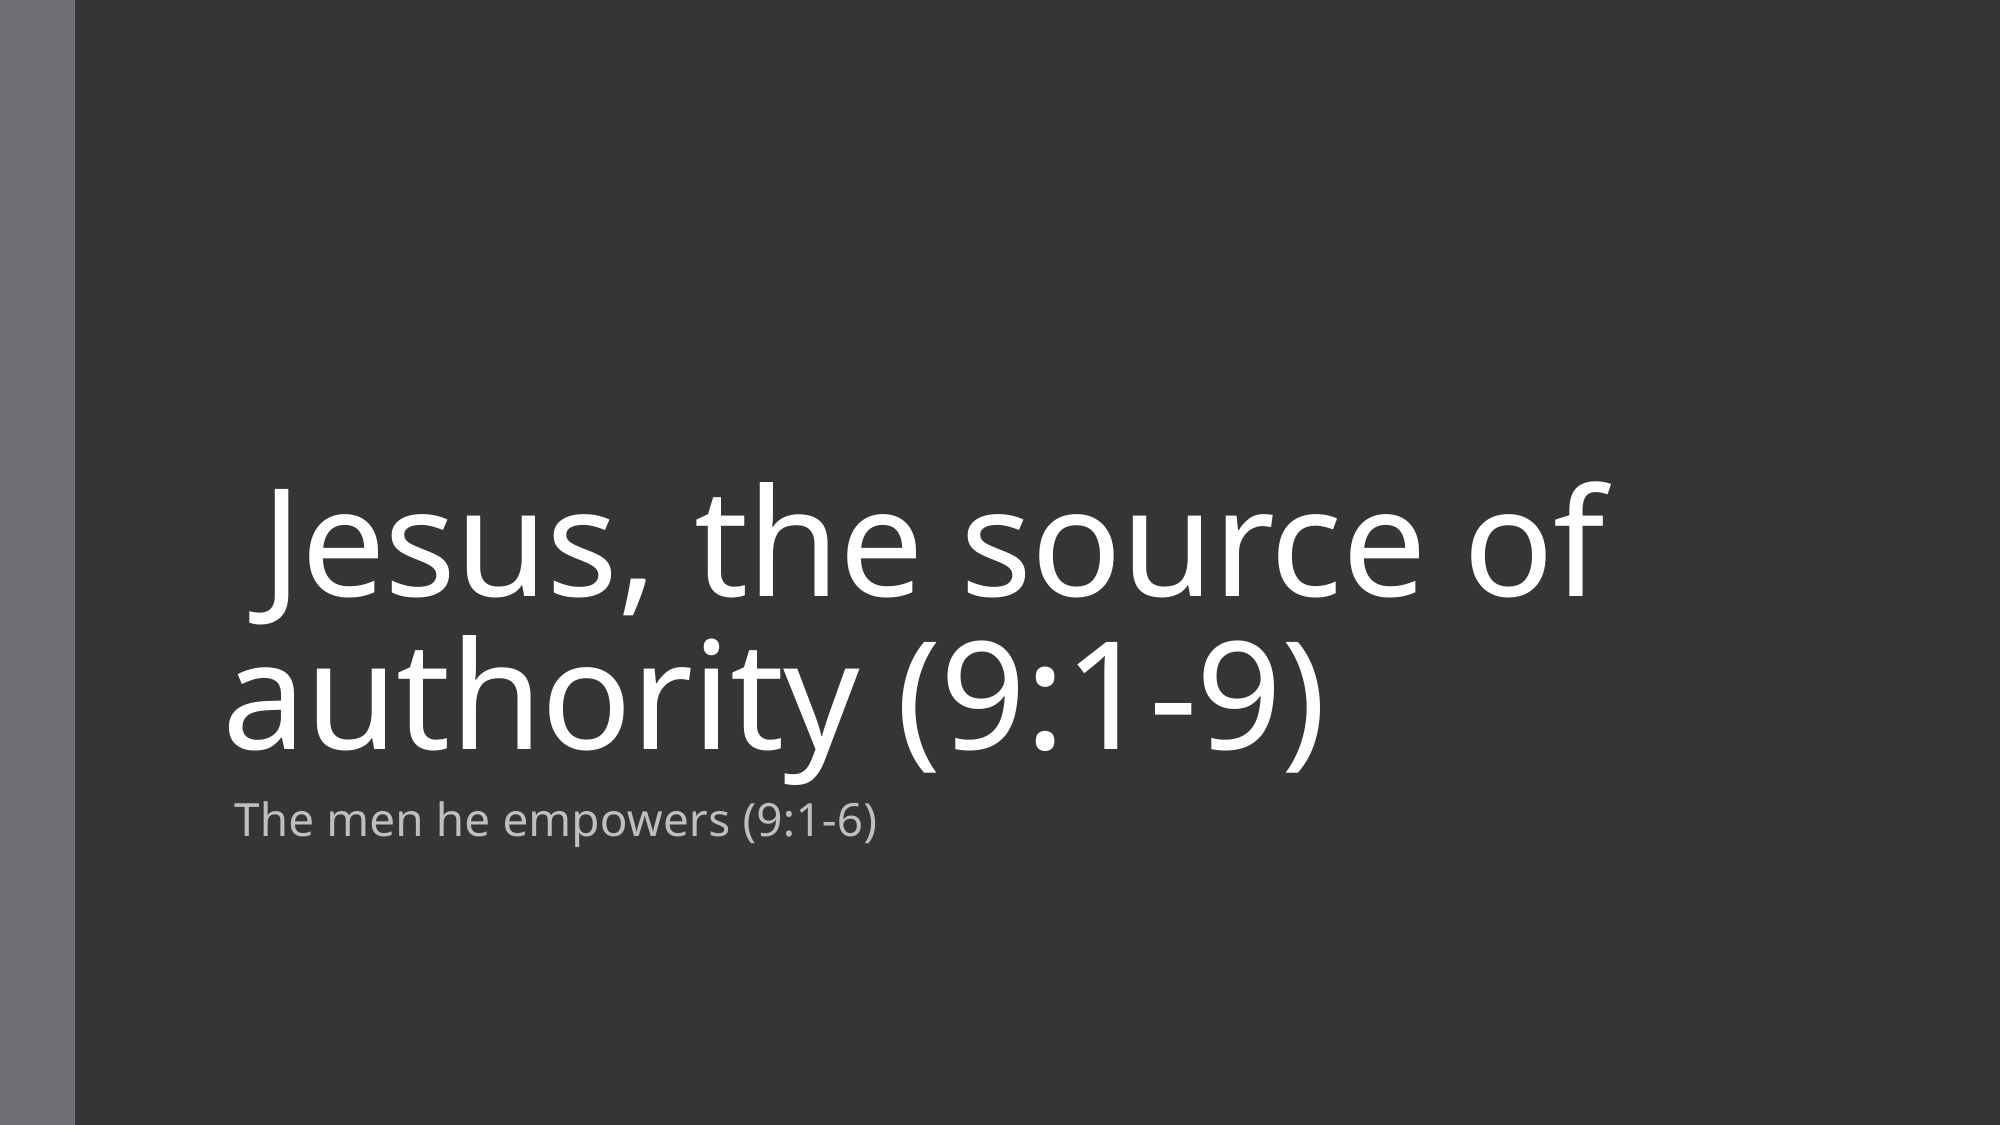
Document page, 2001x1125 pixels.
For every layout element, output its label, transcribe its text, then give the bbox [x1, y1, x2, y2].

subtitle The men he empowers (9:1-6) [206, 787, 1752, 1066]
title Jesus, the source of authority (9:1-9) [206, 124, 1752, 787]
